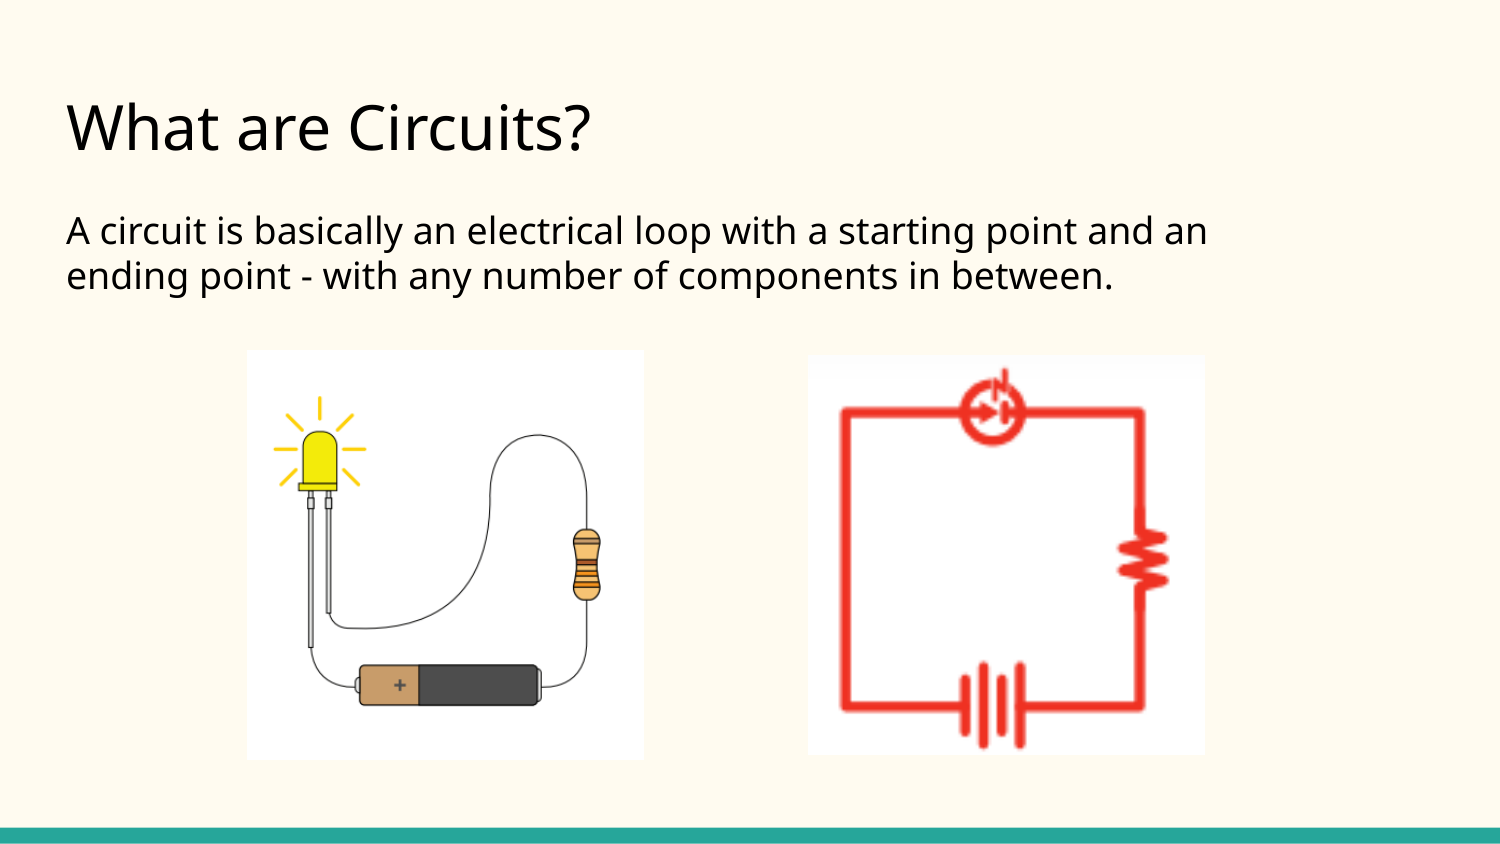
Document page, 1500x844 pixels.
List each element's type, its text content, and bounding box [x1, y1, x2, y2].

list A circuit is basically an electrical loop with a starting point and an ending point - with any number of components in between. [51, 192, 1449, 750]
picture [808, 355, 1205, 755]
picture [247, 350, 644, 760]
title What are Circuits? [51, 72, 1449, 174]
